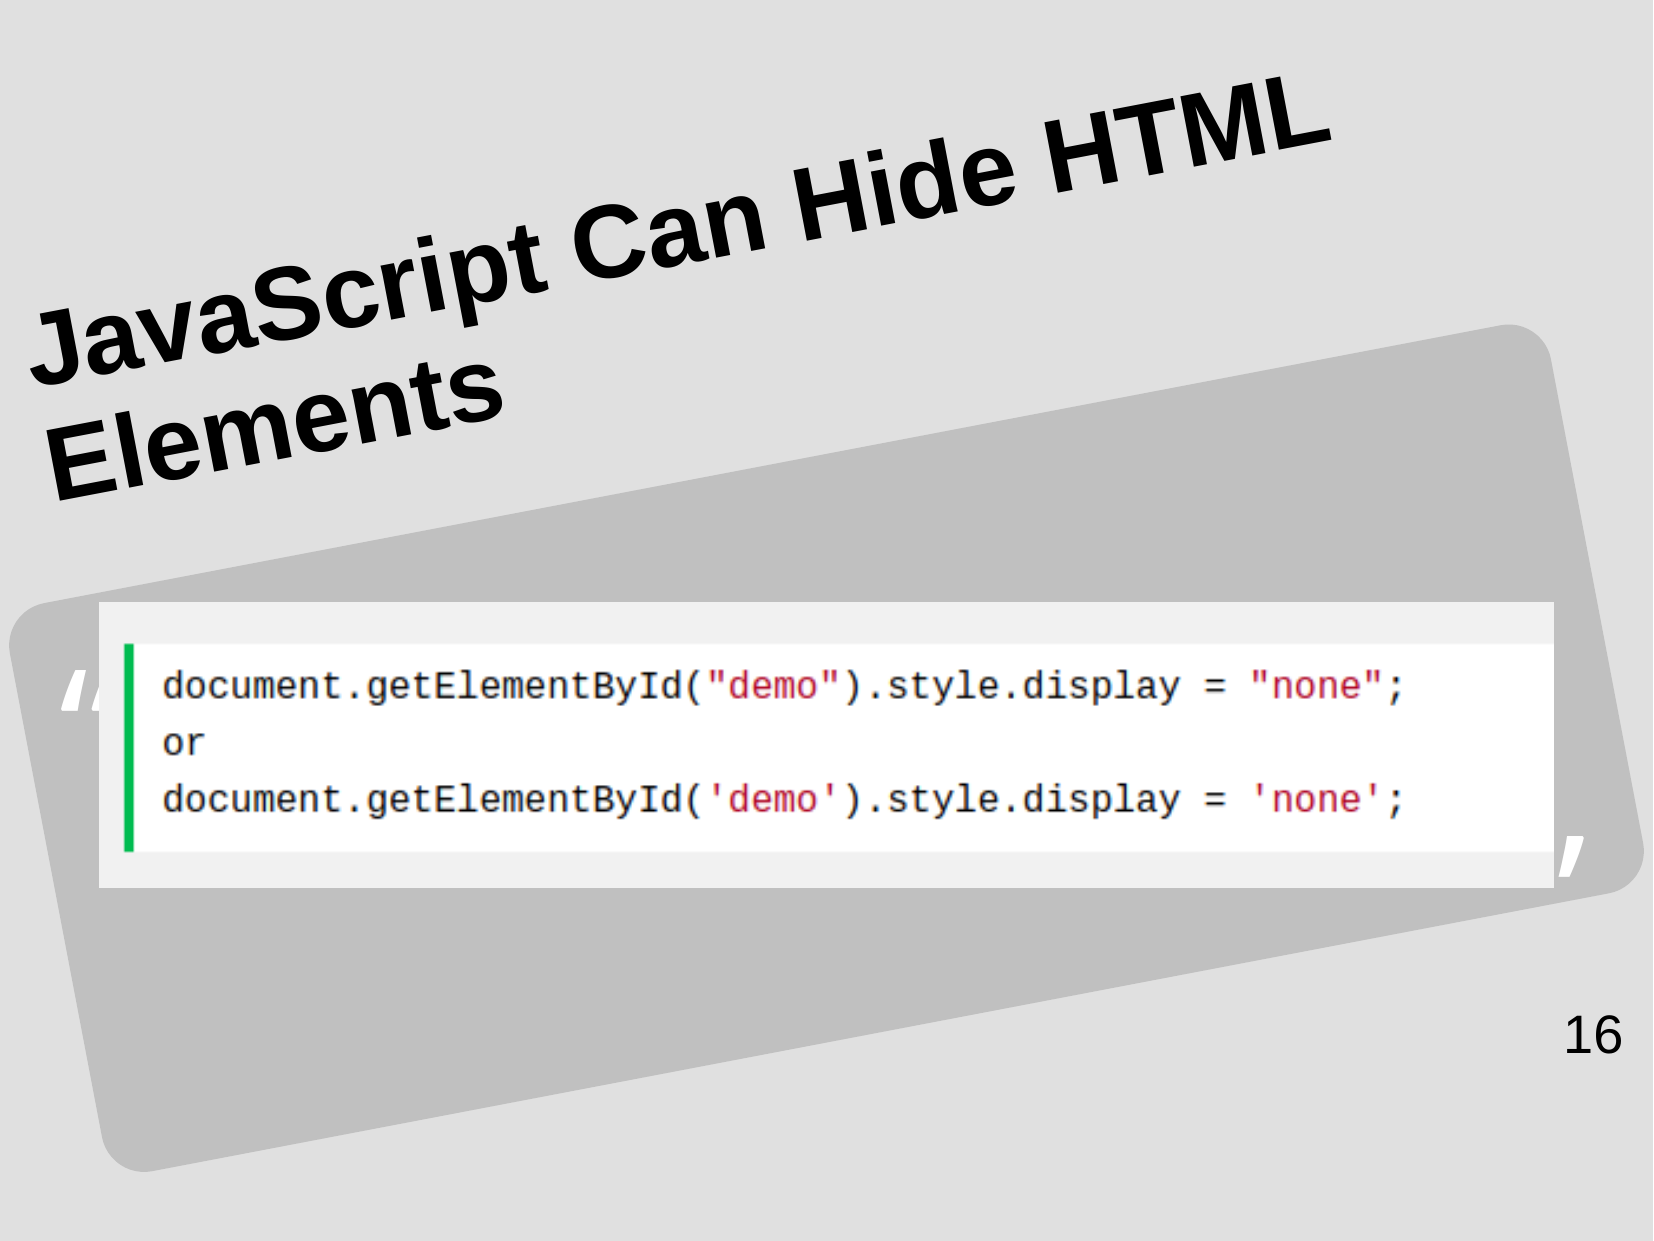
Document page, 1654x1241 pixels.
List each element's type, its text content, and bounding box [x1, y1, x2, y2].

picture [99, 602, 1554, 888]
title JavaScript Can Hide HTML Elements [16, 29, 1518, 512]
